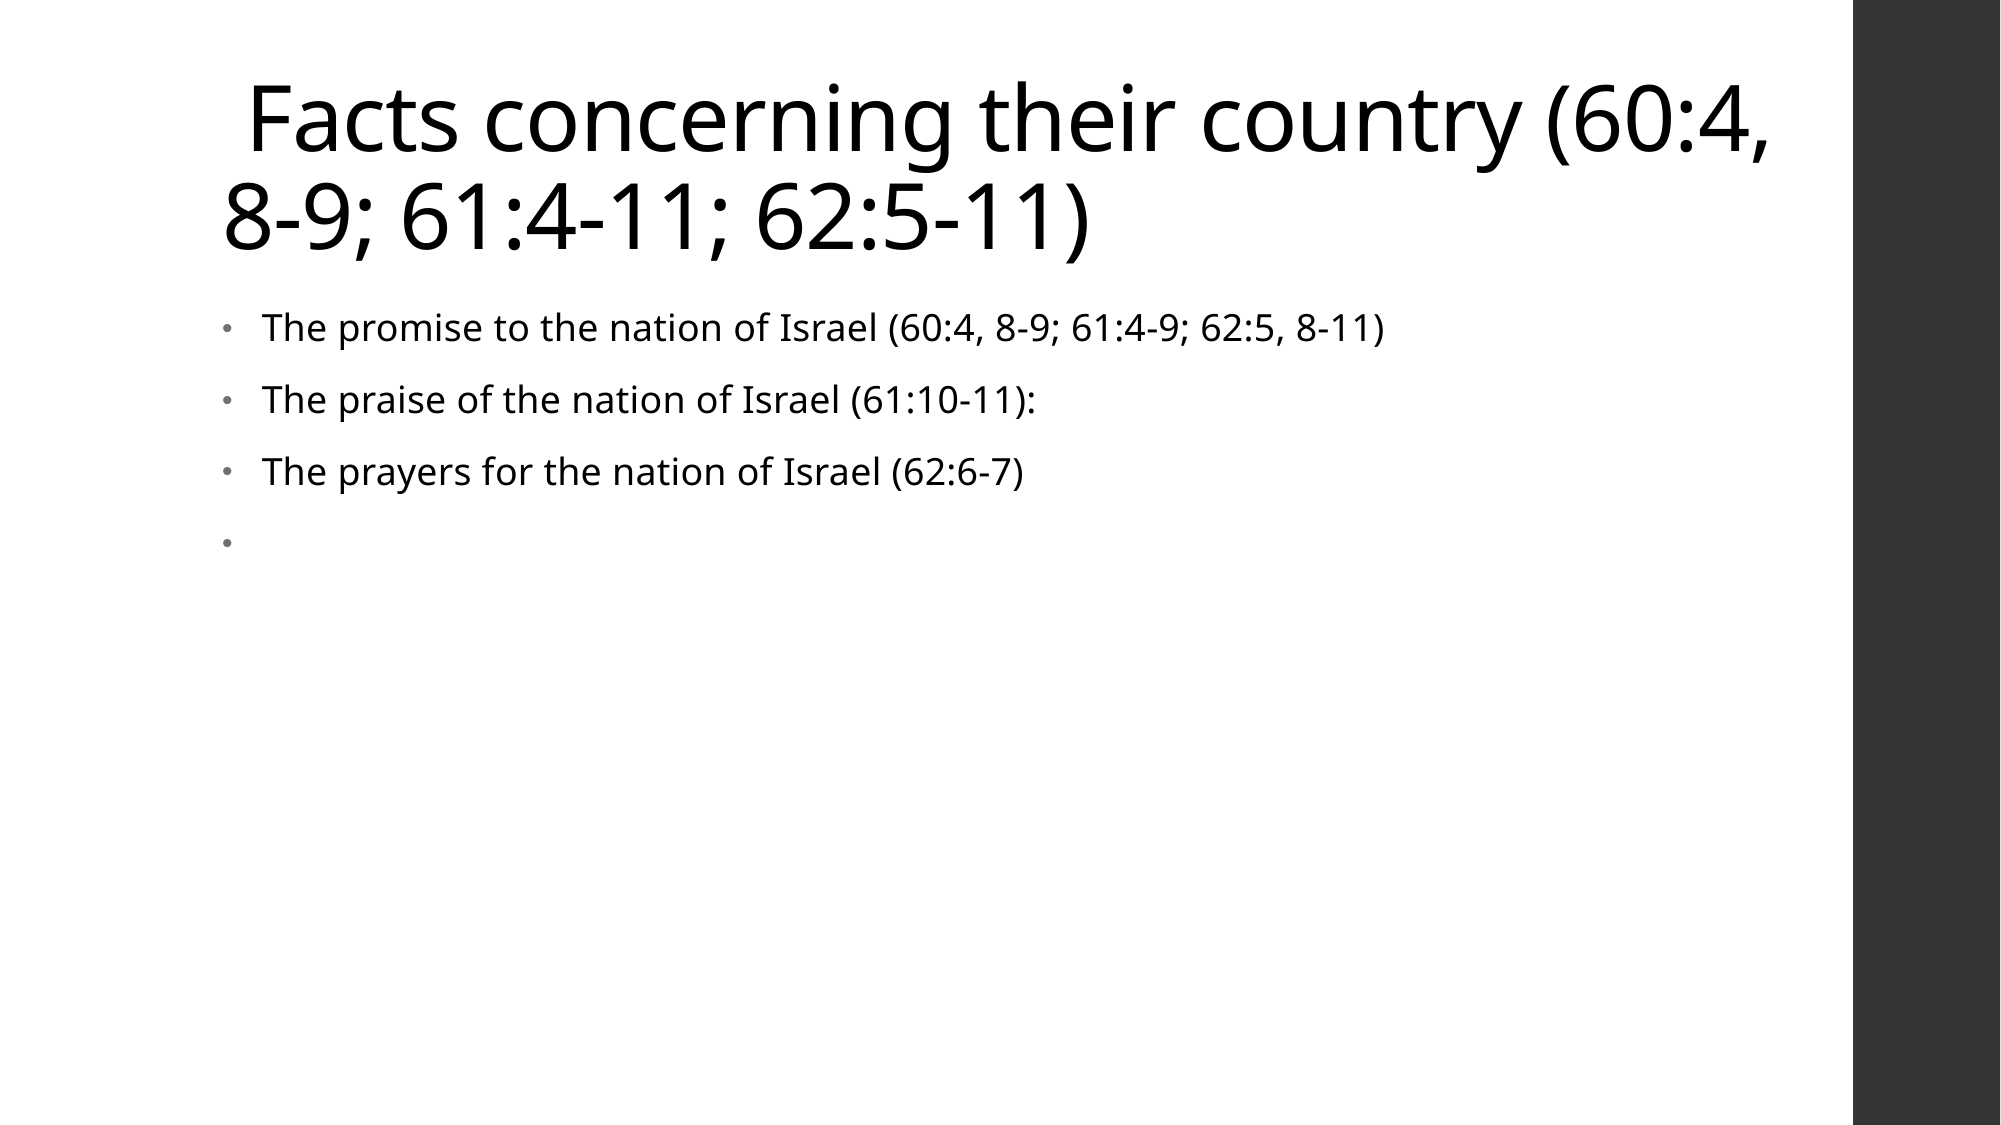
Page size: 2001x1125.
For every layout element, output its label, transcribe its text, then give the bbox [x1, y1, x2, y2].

list The promise to the nation of Israel (60:4, 8-9; 61:4-9; 62:5, 8-11) The praise of the nation of Israel (61:10-11): The prayers for the nation of Israel (62:6-7) [206, 299, 1617, 1014]
title Facts concerning their country (60:4, 8-9; 61:4-11; 62:5-11) [206, 60, 1797, 278]
